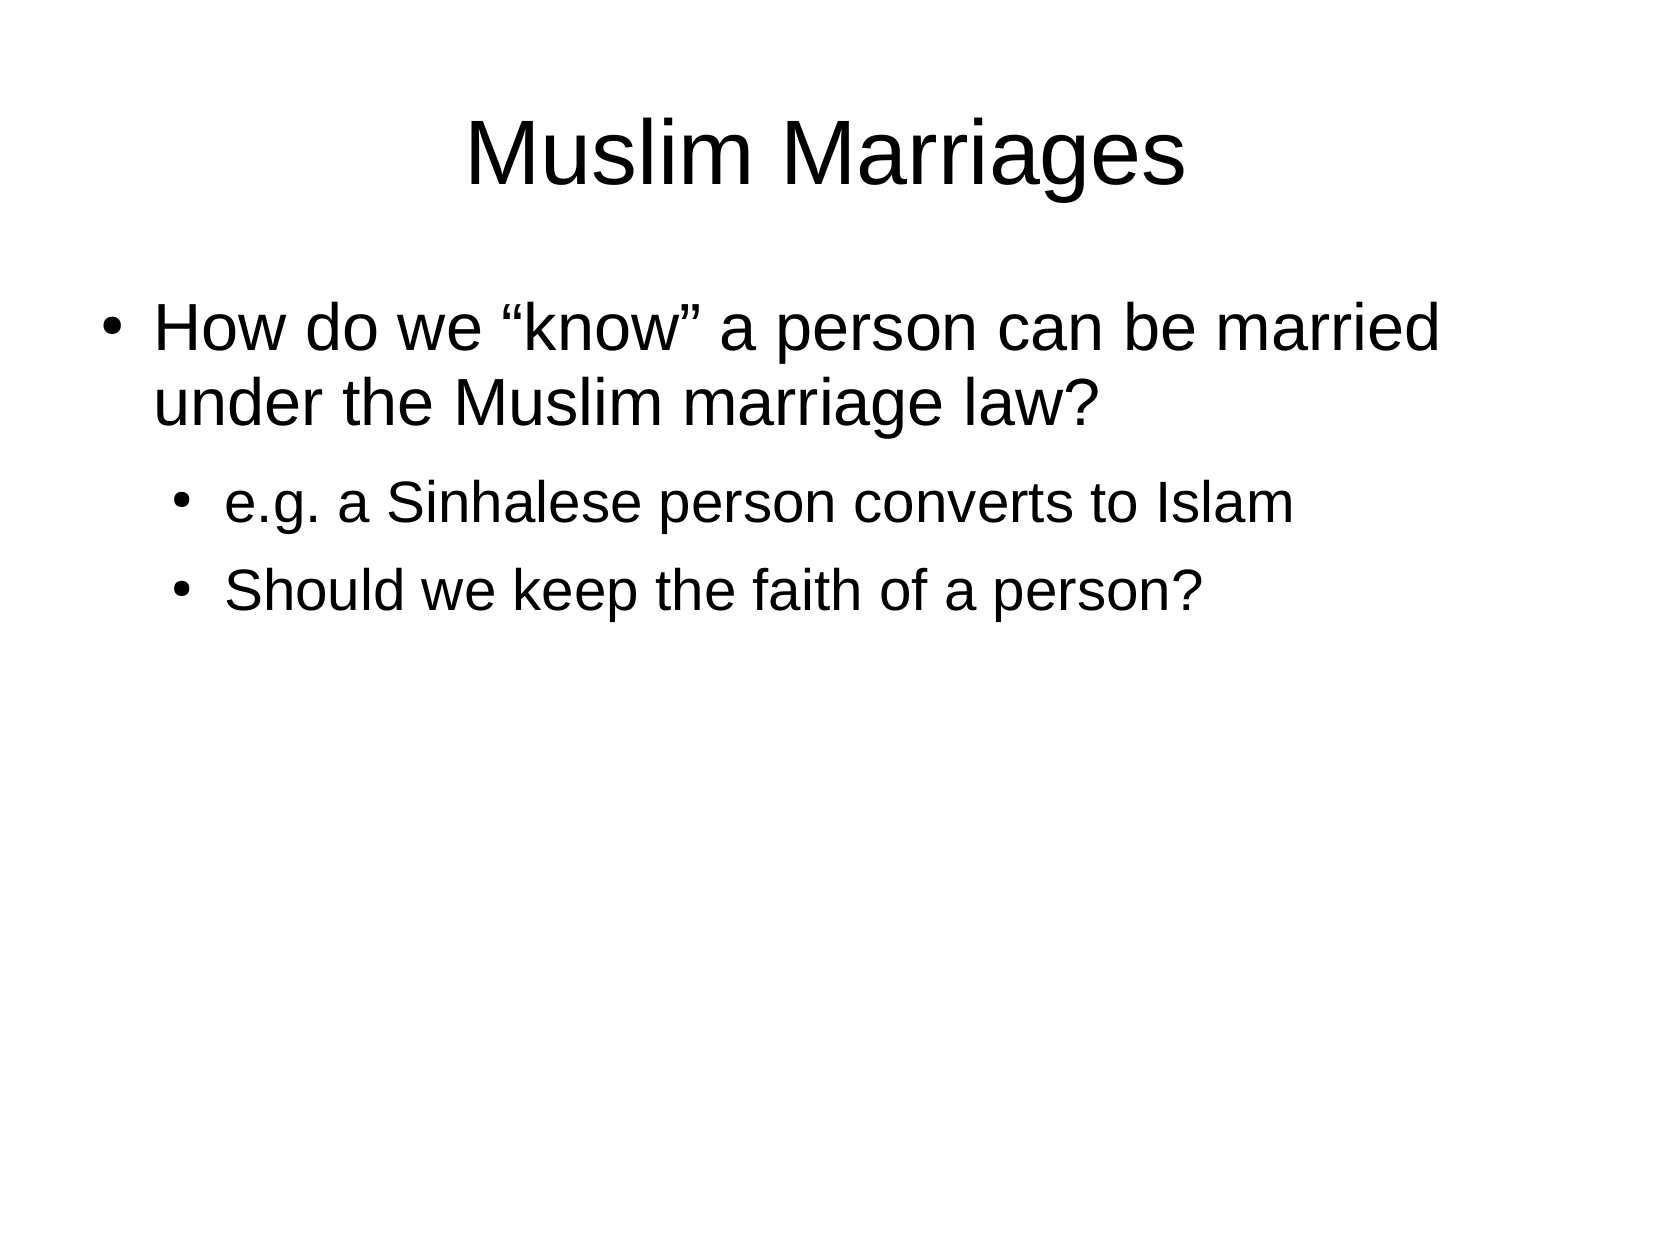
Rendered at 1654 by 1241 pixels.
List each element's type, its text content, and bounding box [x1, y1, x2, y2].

list How do we “know” a person can be married under the Muslim marriage law? e.g. a Sinhalese person converts to Islam Should we keep the faith of a person? [82, 290, 1571, 1109]
title Muslim Marriages [82, 49, 1571, 257]
